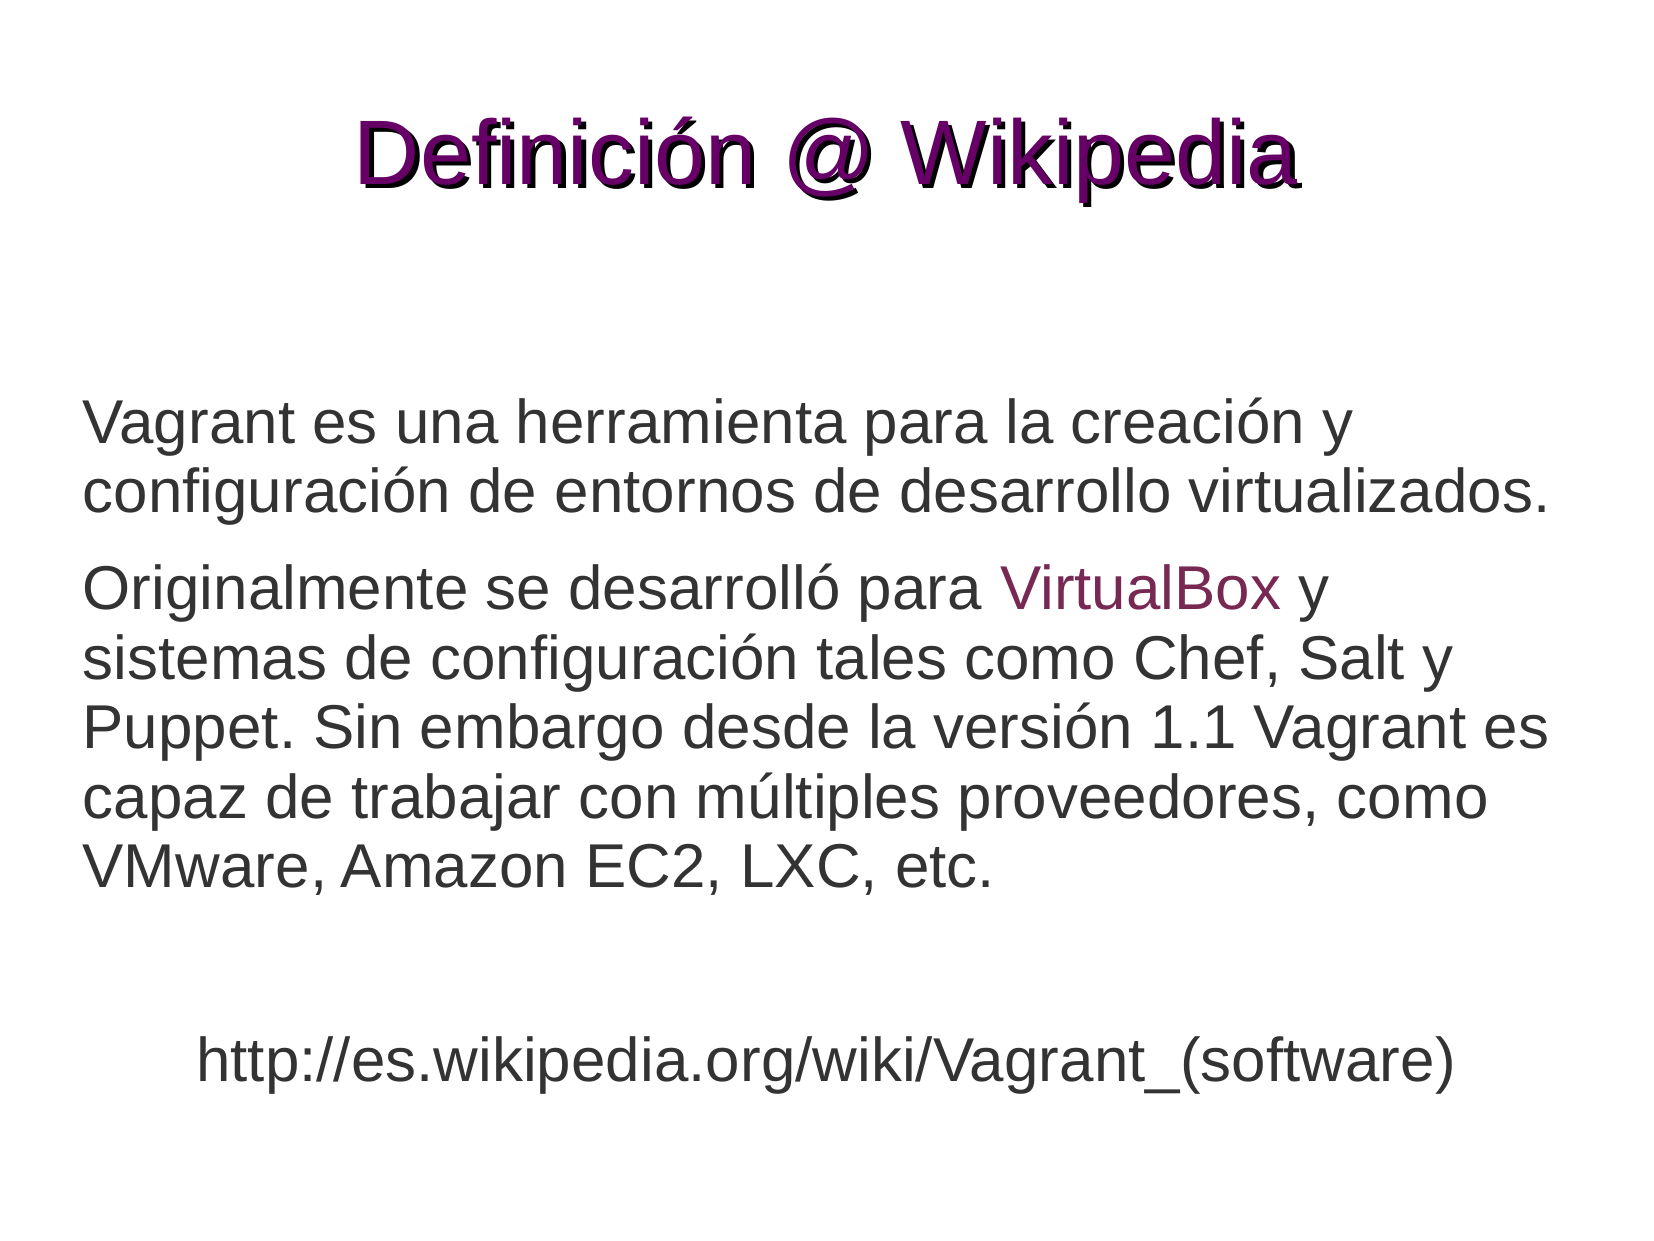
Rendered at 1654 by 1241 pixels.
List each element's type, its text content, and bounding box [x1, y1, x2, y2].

list Vagrant es una herramienta para la creación y configuración de entornos de desarrollo virtualizados. Originalmente se desarrolló para VirtualBox y sistemas de configuración tales como Chef, Salt y Puppet. Sin embargo desde la versión 1.1 Vagrant es capaz de trabajar con múltiples proveedores, como VMware, Amazon EC2, LXC, etc. http://es.wikipedia.org/wiki/Vagrant_(software) [82, 290, 1571, 1111]
title Definición @ Wikipedia [82, 49, 1571, 257]
